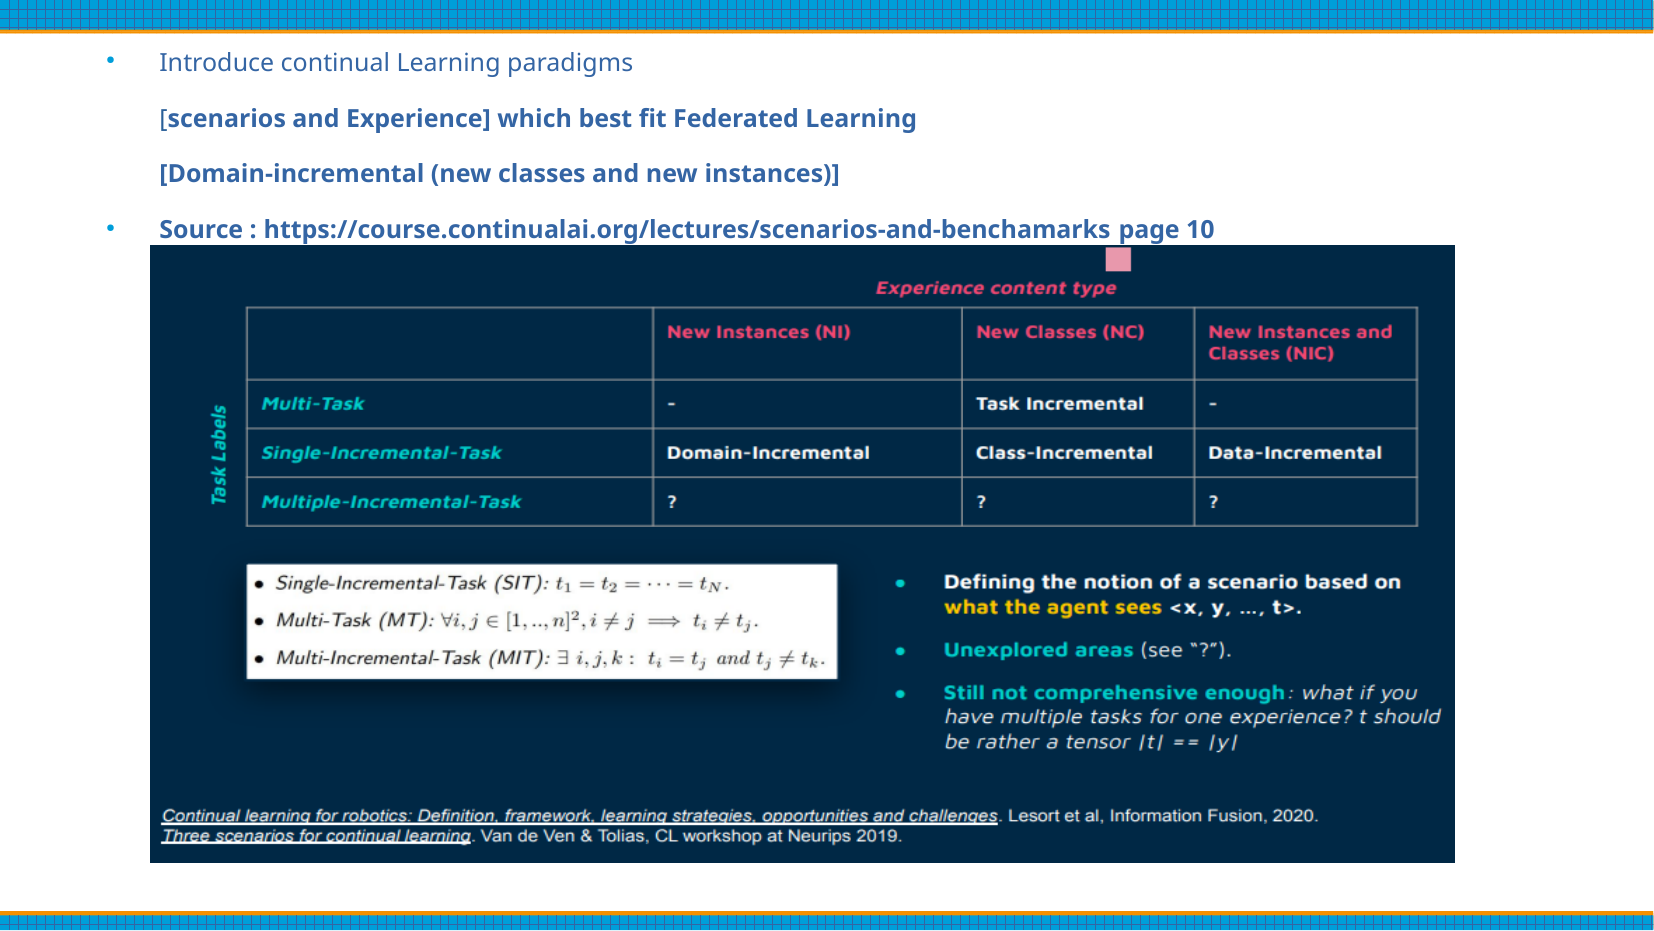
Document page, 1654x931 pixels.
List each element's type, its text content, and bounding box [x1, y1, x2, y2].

picture [150, 245, 1455, 863]
subtitle Introduce continual Learning paradigms [scenarios and Experience] which best fit Federated Learning [Domain-incremental (new classes and new instances)] Source : https://course.continualai.org/lectures/scenarios-and-benchamarks page 10 [88, 44, 1565, 798]
